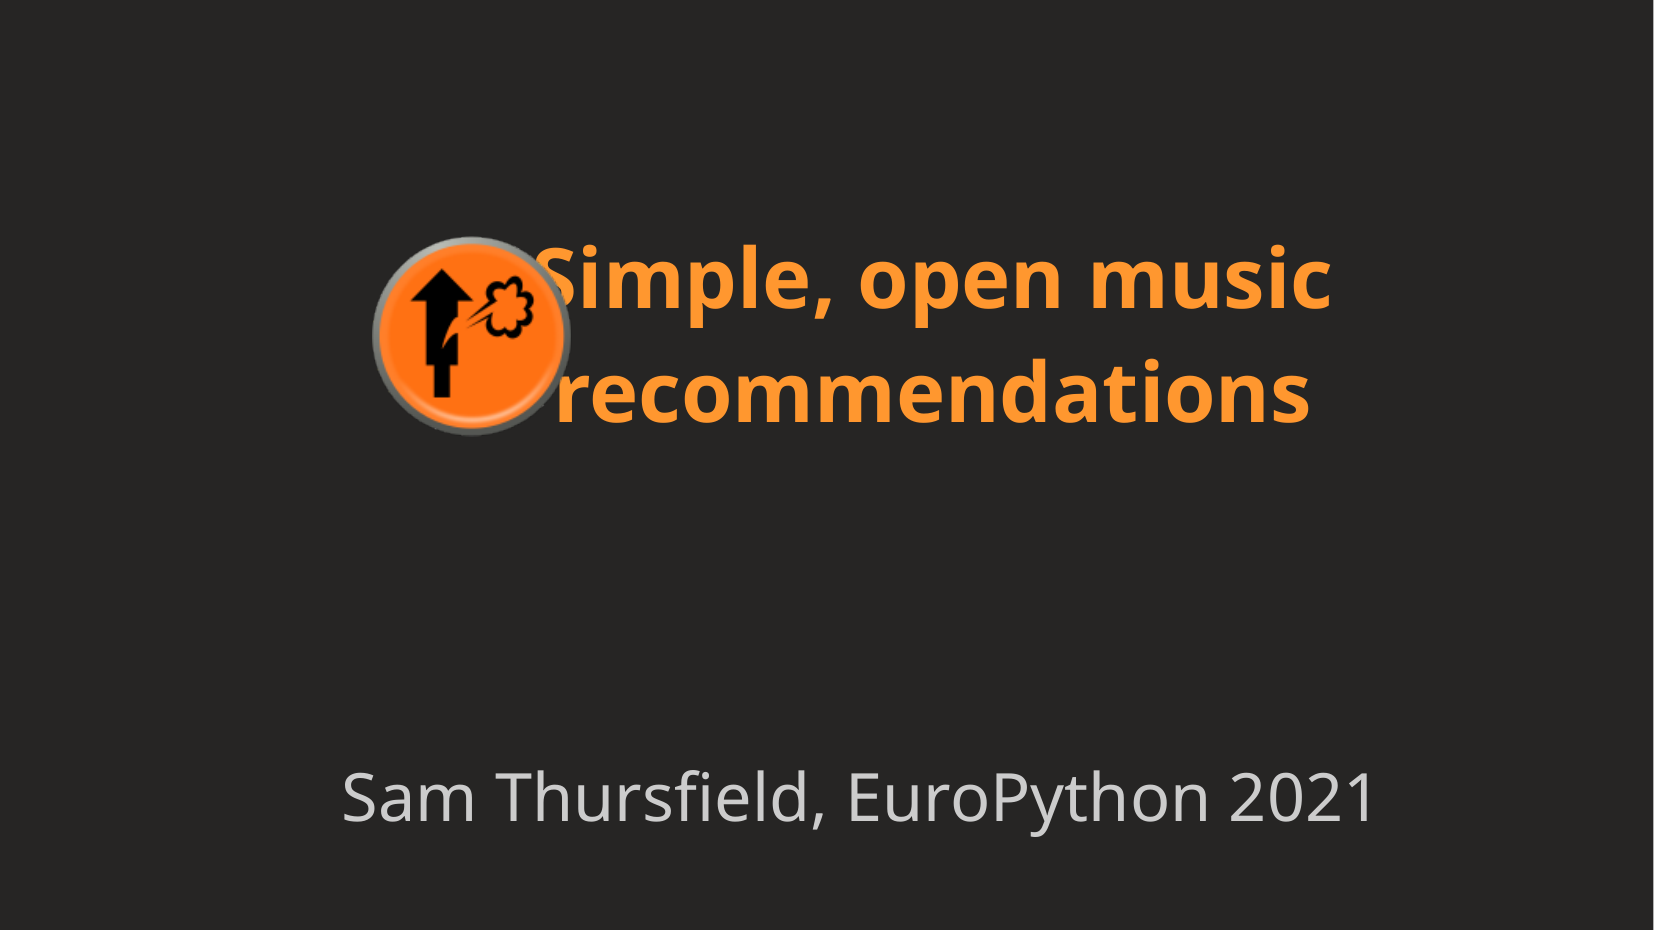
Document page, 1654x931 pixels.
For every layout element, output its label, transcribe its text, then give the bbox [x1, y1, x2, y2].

list Sam Thursfield, EuroPython 2021 [82, 750, 1571, 917]
picture [372, 236, 573, 437]
title Simple, open music recommendations [573, 236, 1376, 431]
